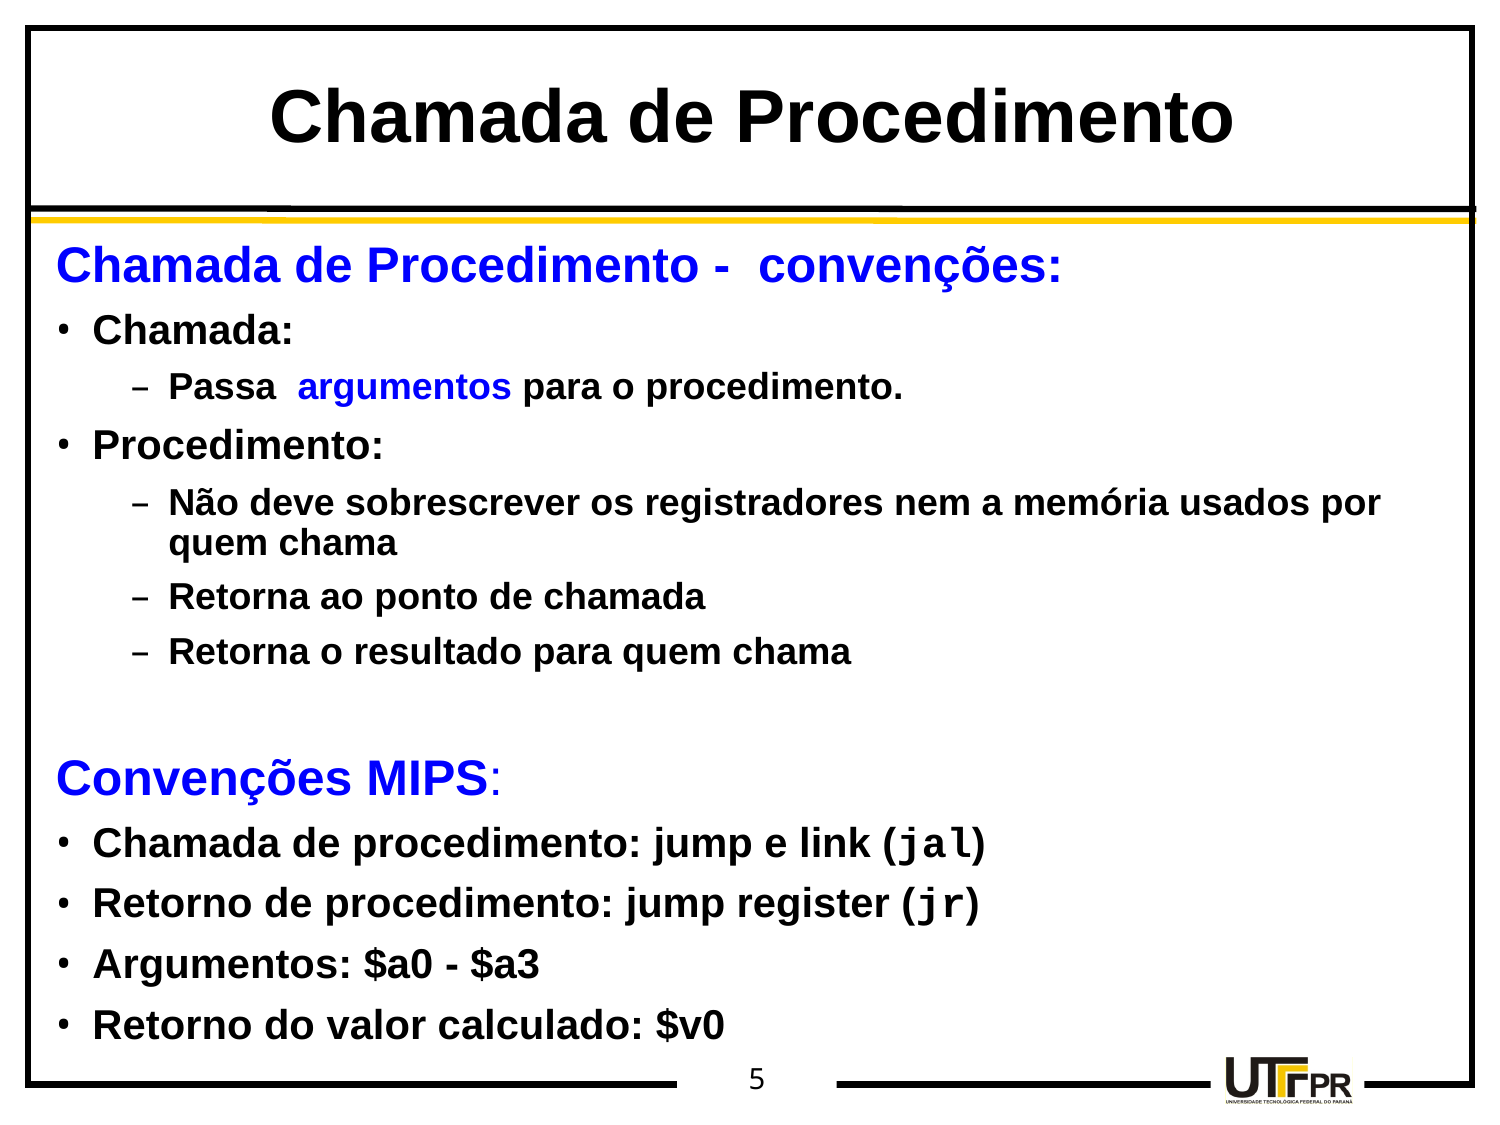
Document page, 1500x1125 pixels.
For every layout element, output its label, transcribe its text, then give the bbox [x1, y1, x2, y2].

list Chamada de Procedimento - convenções: Chamada: Passa argumentos para o procedimento. Procedimento: Não deve sobrescrever os registradores nem a memória usados por quem chama Retorna ao ponto de chamada Retorna o resultado para quem chama Convenções MIPS: Chamada de procedimento: jump e link (jal) Retorno de procedimento: jump register (jr) Argumentos: $a0 - $a3 Retorno do valor calculado: $v0 [41, 231, 1447, 1062]
picture [1225, 1062, 1353, 1104]
title Chamada de Procedimento [29, 29, 1477, 207]
